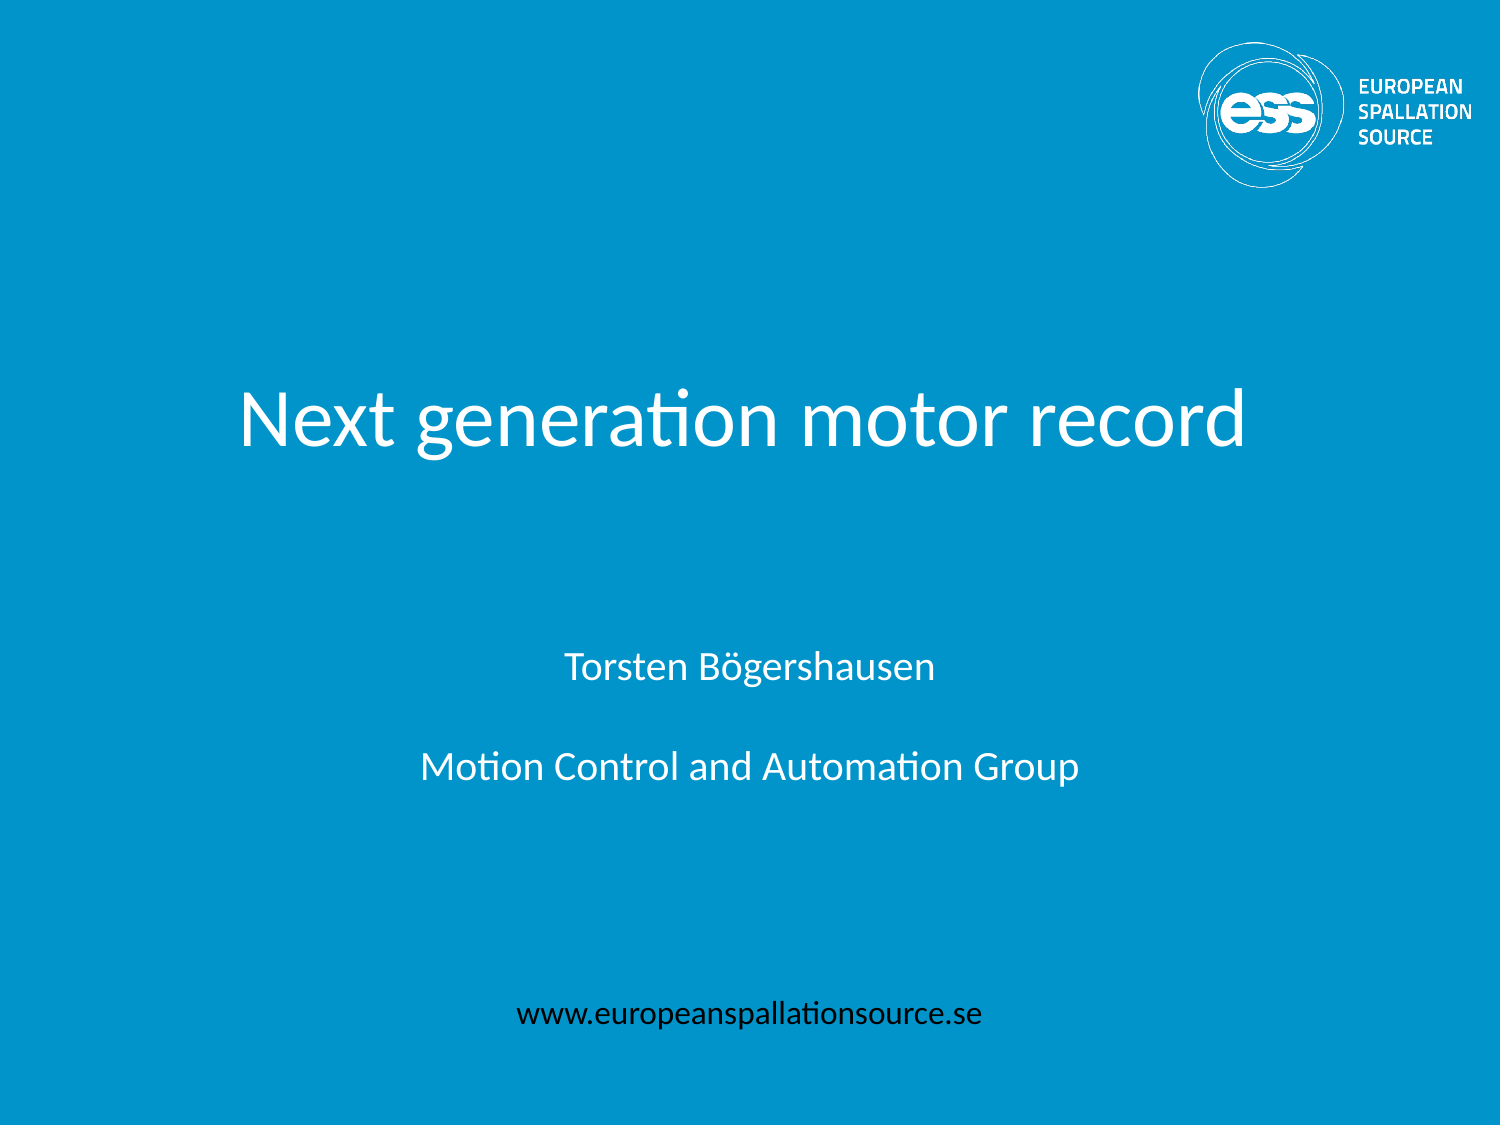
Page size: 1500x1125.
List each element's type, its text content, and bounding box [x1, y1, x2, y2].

picture [1429, 105, 1438, 118]
picture [1385, 130, 1395, 144]
picture [1461, 105, 1465, 118]
picture [1437, 79, 1447, 93]
picture [1450, 79, 1455, 93]
picture [1386, 79, 1395, 93]
picture [1371, 130, 1381, 144]
picture [1424, 130, 1432, 144]
subtitle Torsten Bögershausen Motion Control and Automation Group [225, 631, 1275, 920]
picture [1411, 130, 1420, 144]
picture [1371, 105, 1380, 118]
picture [1455, 79, 1461, 93]
picture [1426, 79, 1434, 93]
picture [1413, 79, 1422, 93]
picture [1446, 105, 1457, 119]
picture [1417, 105, 1427, 118]
picture [1360, 79, 1368, 93]
picture [1360, 112, 1367, 119]
picture [1396, 105, 1403, 118]
title Next generation motor record [106, 355, 1382, 597]
picture [1360, 130, 1367, 144]
picture [1402, 79, 1409, 91]
picture [1221, 93, 1315, 133]
picture [1407, 105, 1414, 118]
picture [1360, 105, 1367, 111]
picture [1399, 130, 1408, 144]
picture [1383, 105, 1393, 118]
text_box www.europeanspallationsource.se [374, 975, 1125, 1039]
picture [1398, 80, 1406, 93]
picture [1466, 105, 1470, 118]
picture [1372, 79, 1381, 93]
